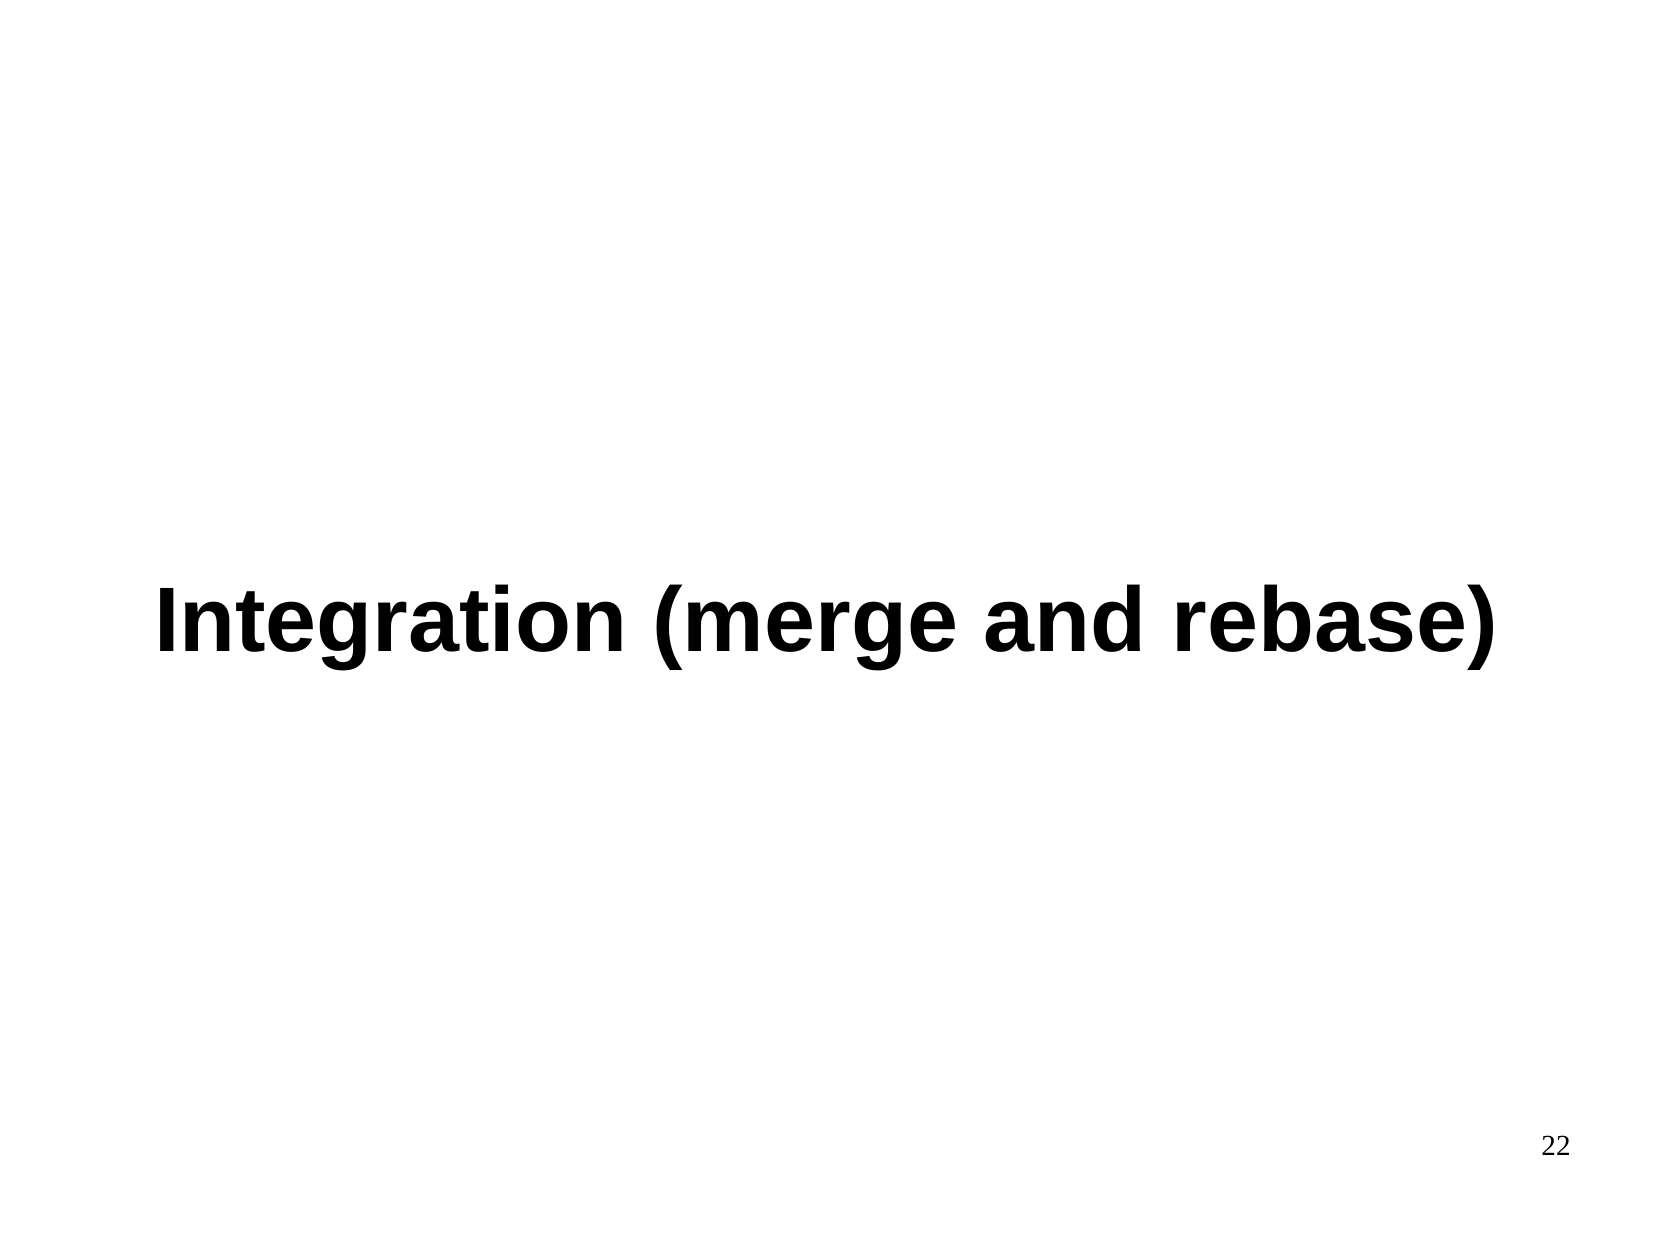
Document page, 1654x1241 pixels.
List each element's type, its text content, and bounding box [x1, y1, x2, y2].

title Integration (merge and rebase) [82, 516, 1571, 724]
